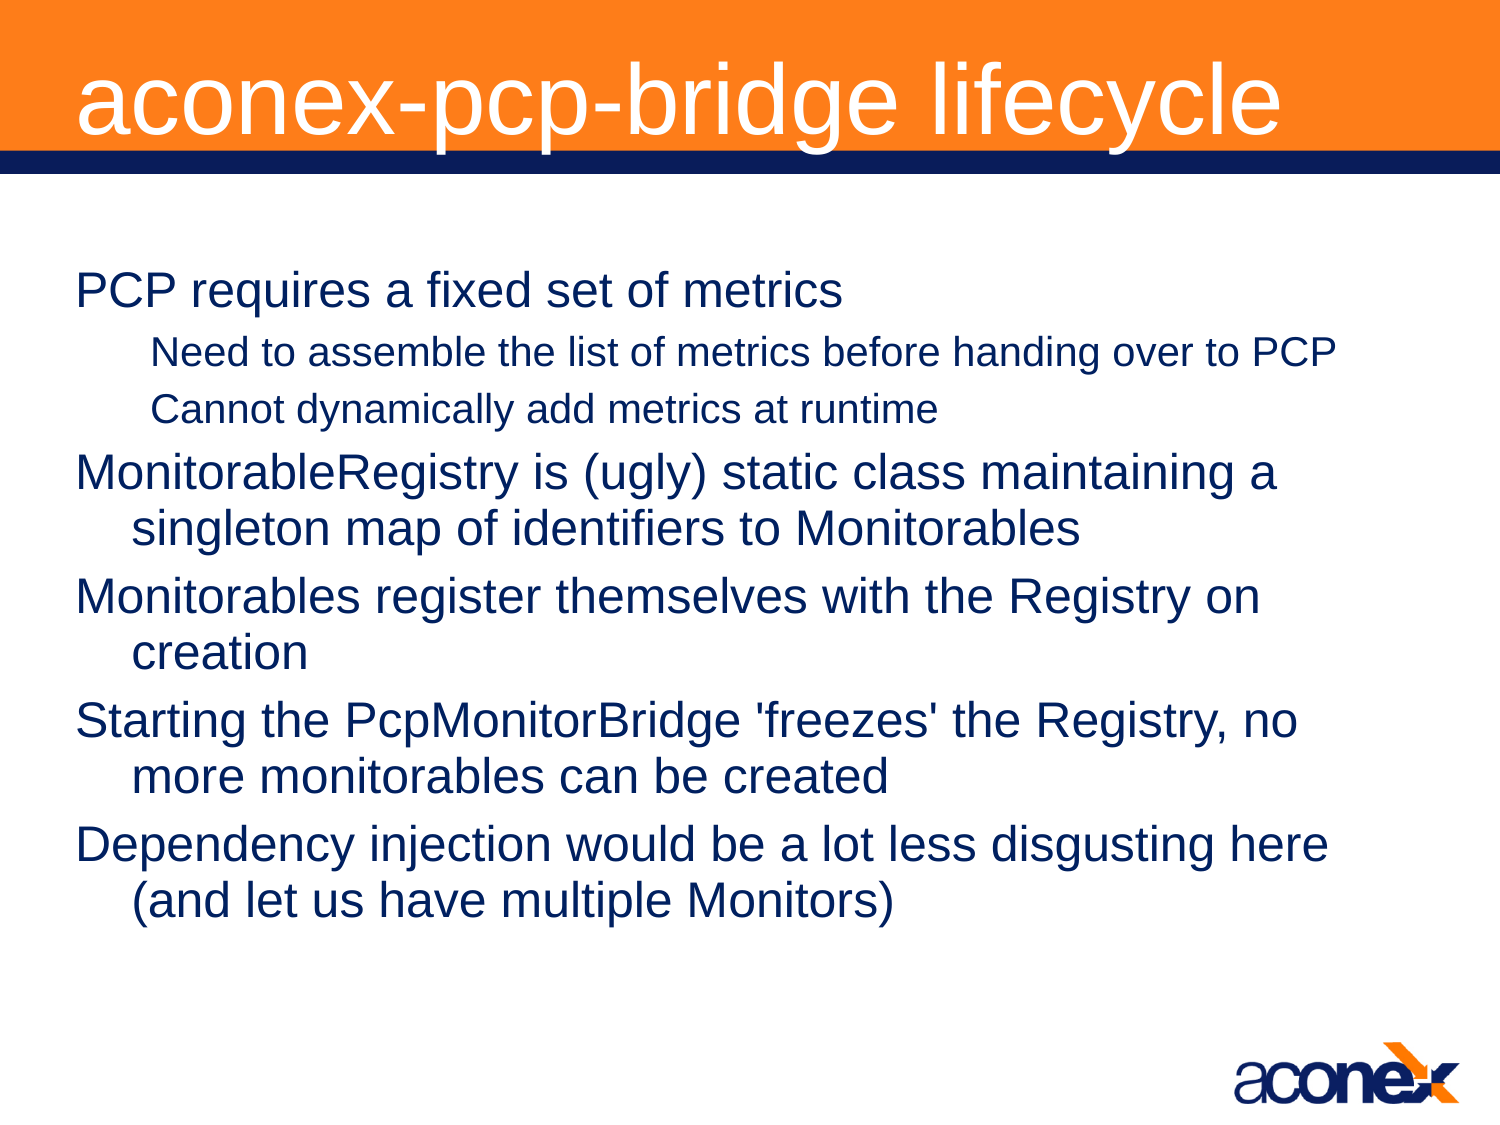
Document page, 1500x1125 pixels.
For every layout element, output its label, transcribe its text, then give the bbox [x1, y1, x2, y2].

title aconex-pcp-bridge lifecycle [75, 30, 1426, 169]
list PCP requires a fixed set of metrics Need to assemble the list of metrics before handing over to PCP Cannot dynamically add metrics at runtime MonitorableRegistry is (ugly) static class maintaining a singleton map of identifiers to Monitorables Monitorables register themselves with the Registry on creation Starting the PcpMonitorBridge 'freezes' the Registry, no more monitorables can be created Dependency injection would be a lot less disgusting here (and let us have multiple Monitors) [75, 262, 1426, 996]
picture [1234, 1042, 1460, 1104]
